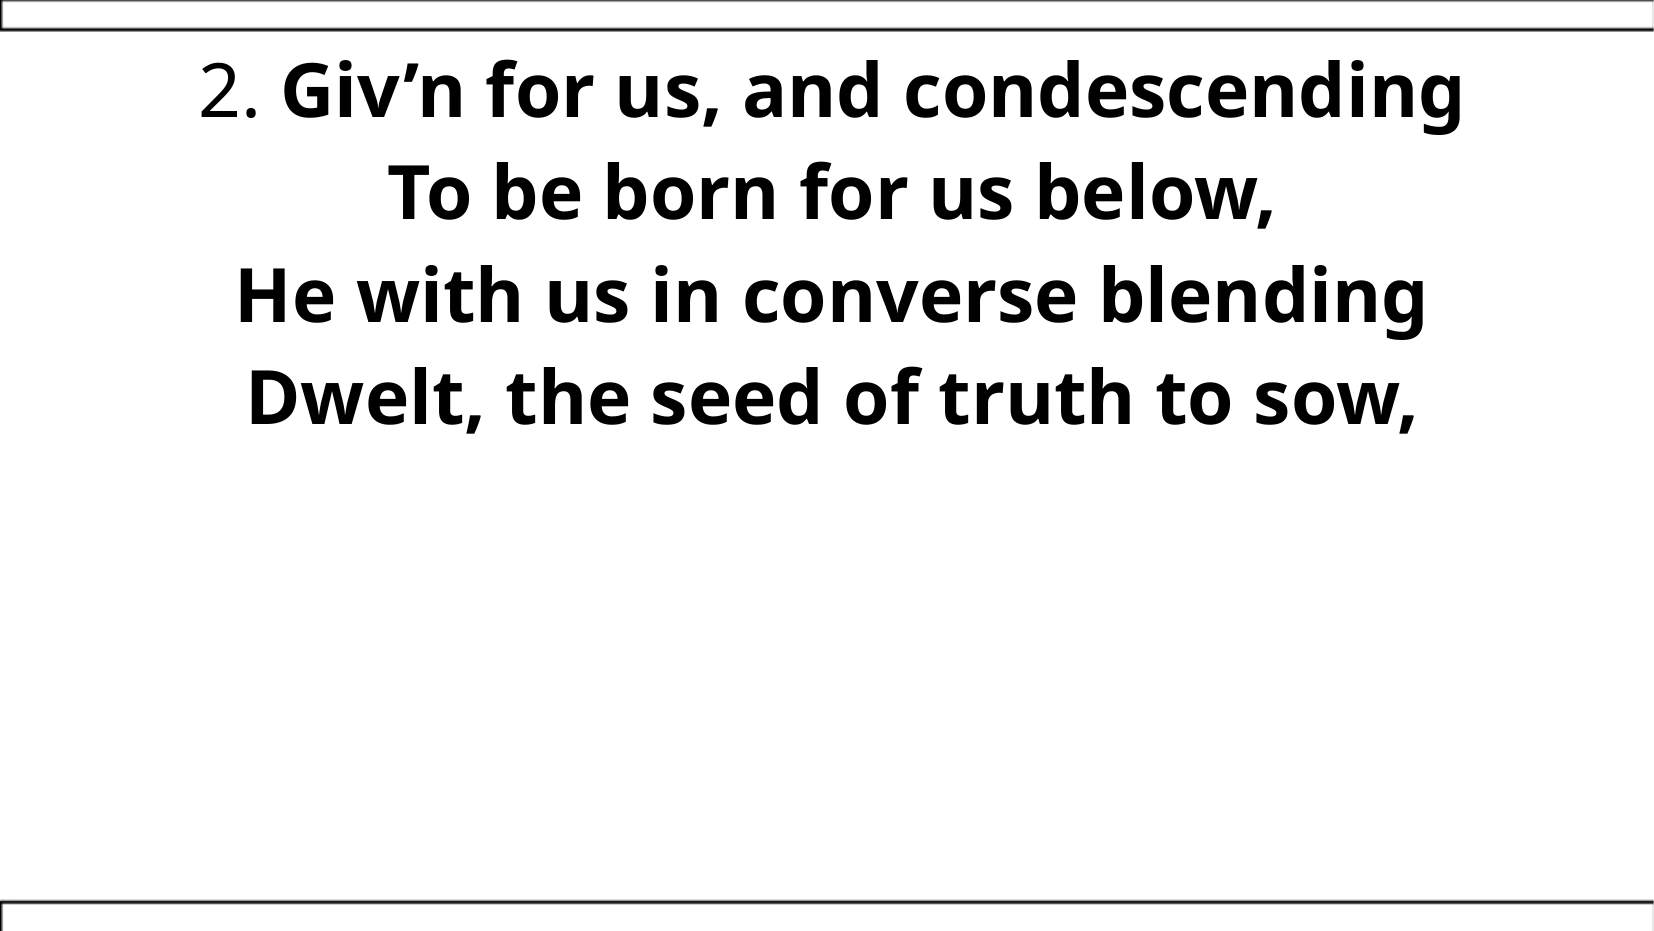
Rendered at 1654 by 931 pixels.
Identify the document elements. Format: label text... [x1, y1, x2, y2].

text_box 2. Giv’n for us, and condescending To be born for us below, He with us in converse blending Dwelt, the seed of truth to sow, [105, 30, 1561, 466]
picture [0, 0, 1654, 931]
